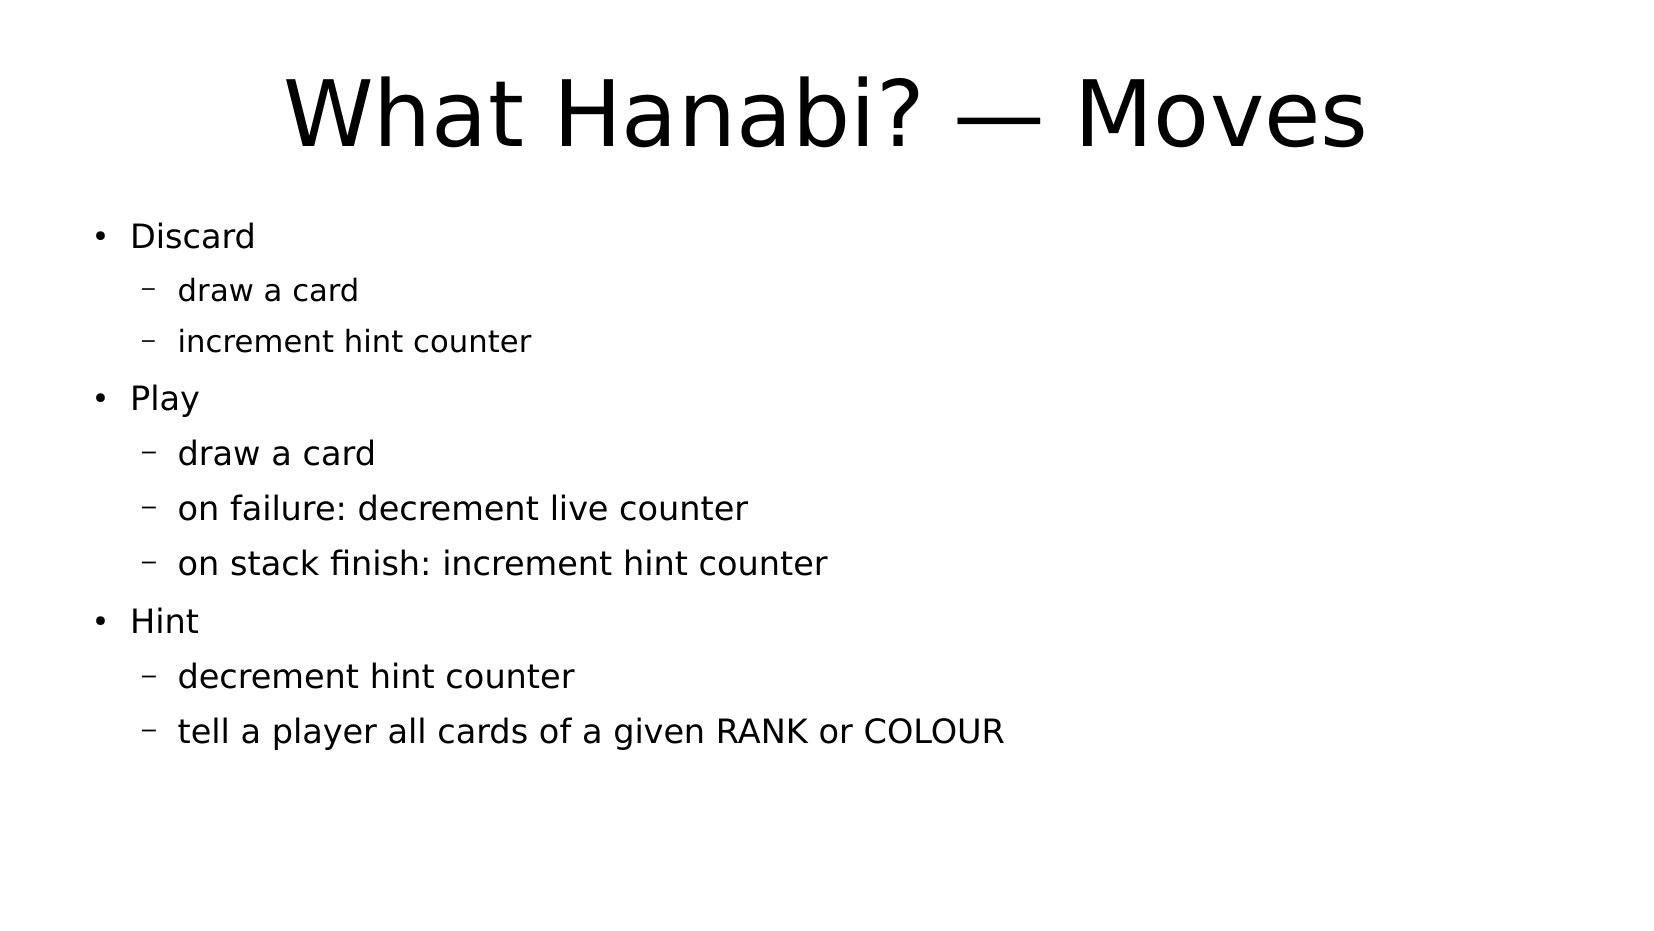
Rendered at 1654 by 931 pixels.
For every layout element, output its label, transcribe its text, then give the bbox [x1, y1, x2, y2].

title What Hanabi? — Moves [82, 37, 1571, 193]
list Discard draw a card increment hint counter Play draw a card on failure: decrement live counter on stack finish: increment hint counter Hint decrement hint counter tell a player all cards of a given RANK or COLOUR [82, 217, 1571, 758]
